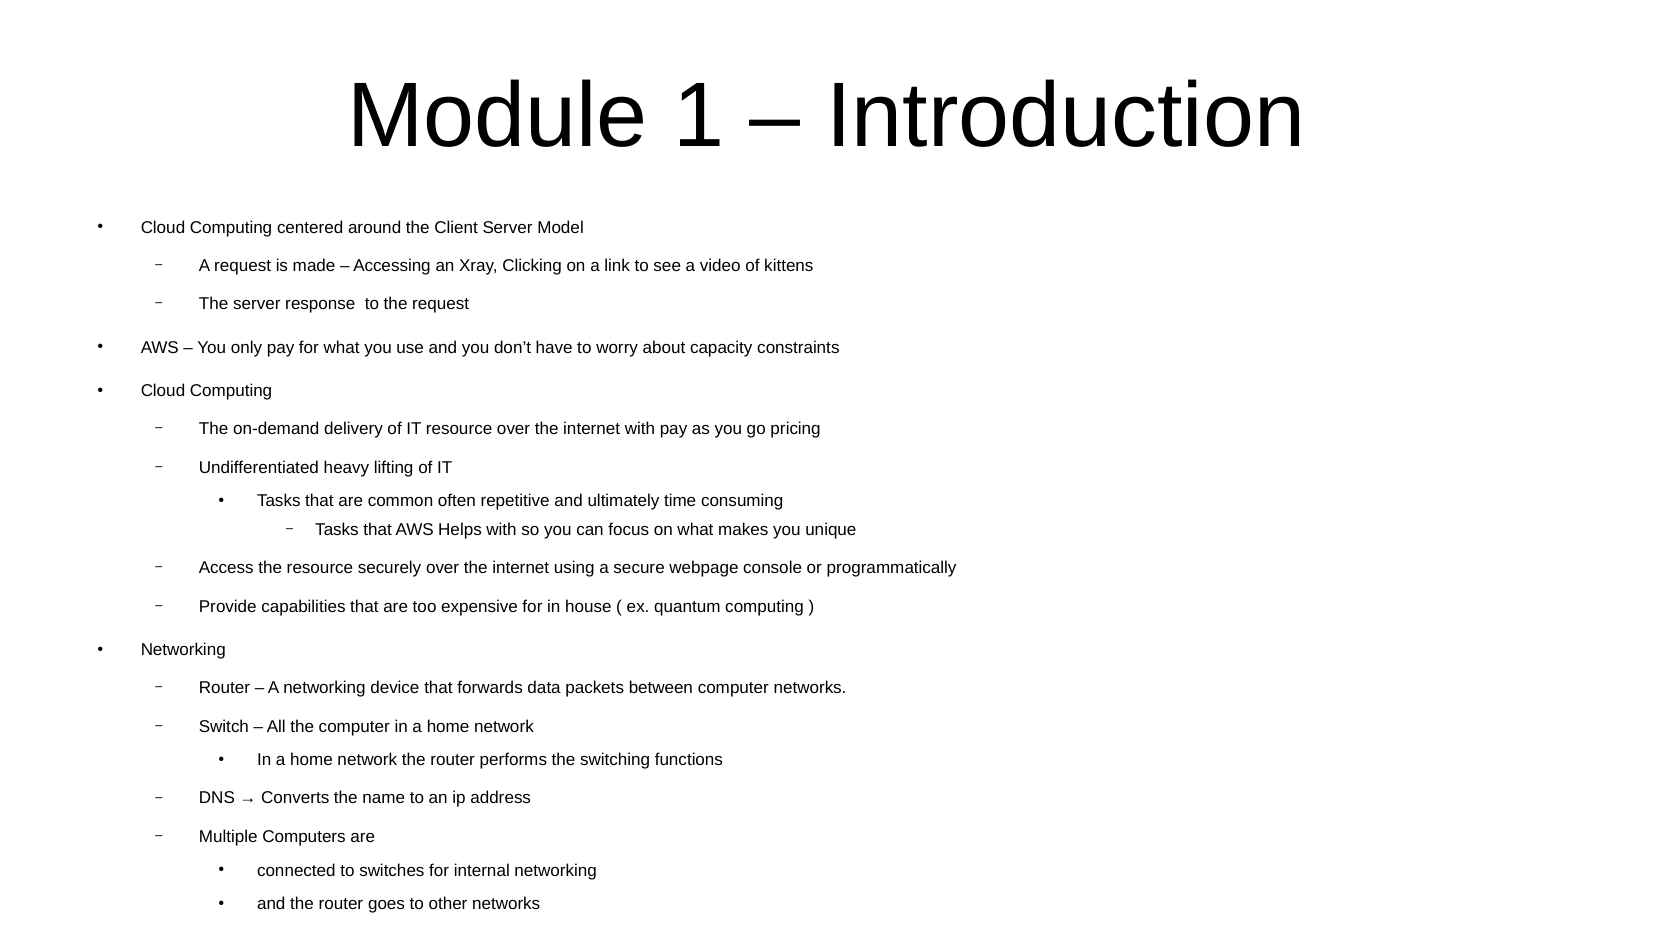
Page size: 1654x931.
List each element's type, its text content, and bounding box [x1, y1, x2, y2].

list Cloud Computing centered around the Client Server Model A request is made – Accessing an Xray, Clicking on a link to see a video of kittens The server response to the request AWS – You only pay for what you use and you don’t have to worry about capacity constraints Cloud Computing The on-demand delivery of IT resource over the internet with pay as you go pricing Undifferentiated heavy lifting of IT Tasks that are common often repetitive and ultimately time consuming Tasks that AWS Helps with so you can focus on what makes you unique Access the resource securely over the internet using a secure webpage console or programmatically Provide capabilities that are too expensive for in house ( ex. quantum computing ) Networking Router – A networking device that forwards data packets between computer networks. Switch – All the computer in a home network In a home network the router performs the switching functions DNS → Converts the name to an ip address Multiple Computers are connected to switches for internal networking and the router goes to other networks [82, 217, 1636, 916]
title Module 1 – Introduction [82, 37, 1571, 193]
